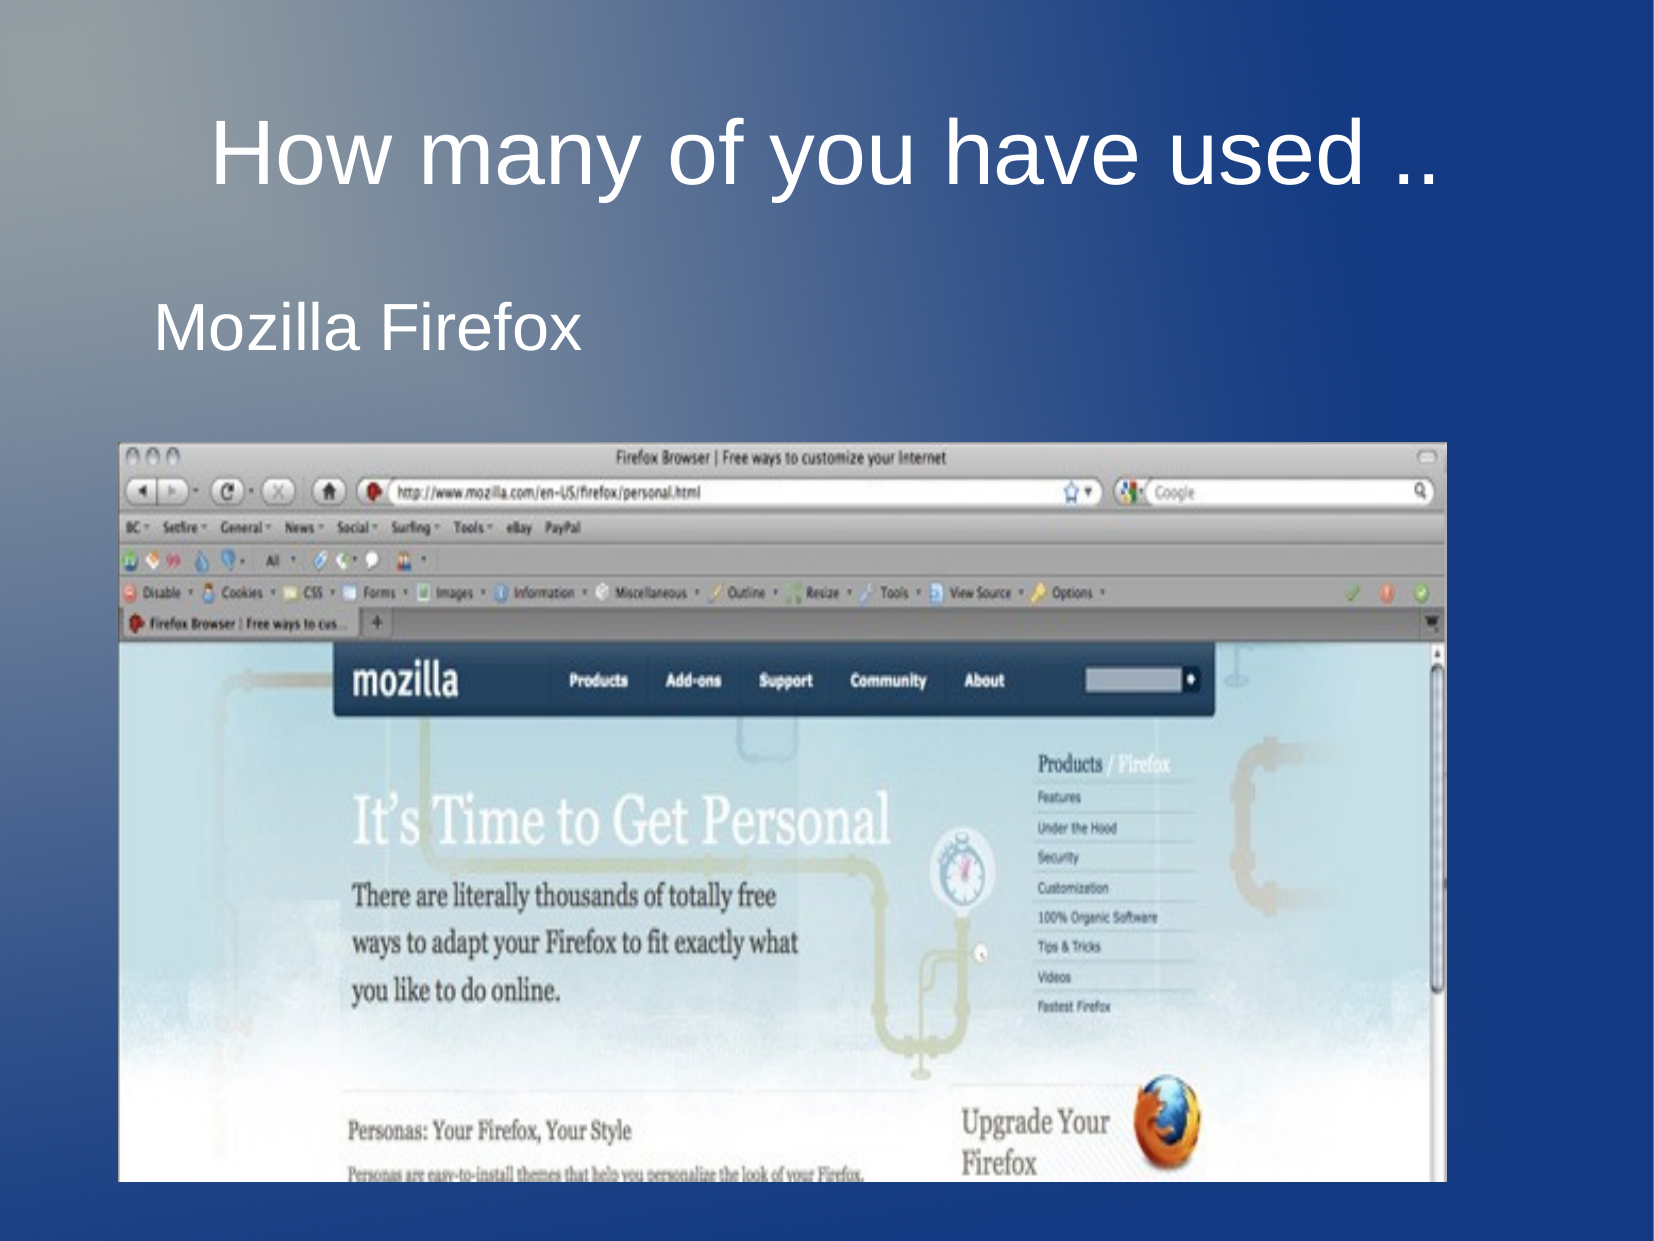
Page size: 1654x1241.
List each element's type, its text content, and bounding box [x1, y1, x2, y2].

picture [0, 0, 1654, 1241]
list Mozilla Firefox [82, 290, 1571, 1094]
title How many of you have used .. [82, 56, 1571, 250]
